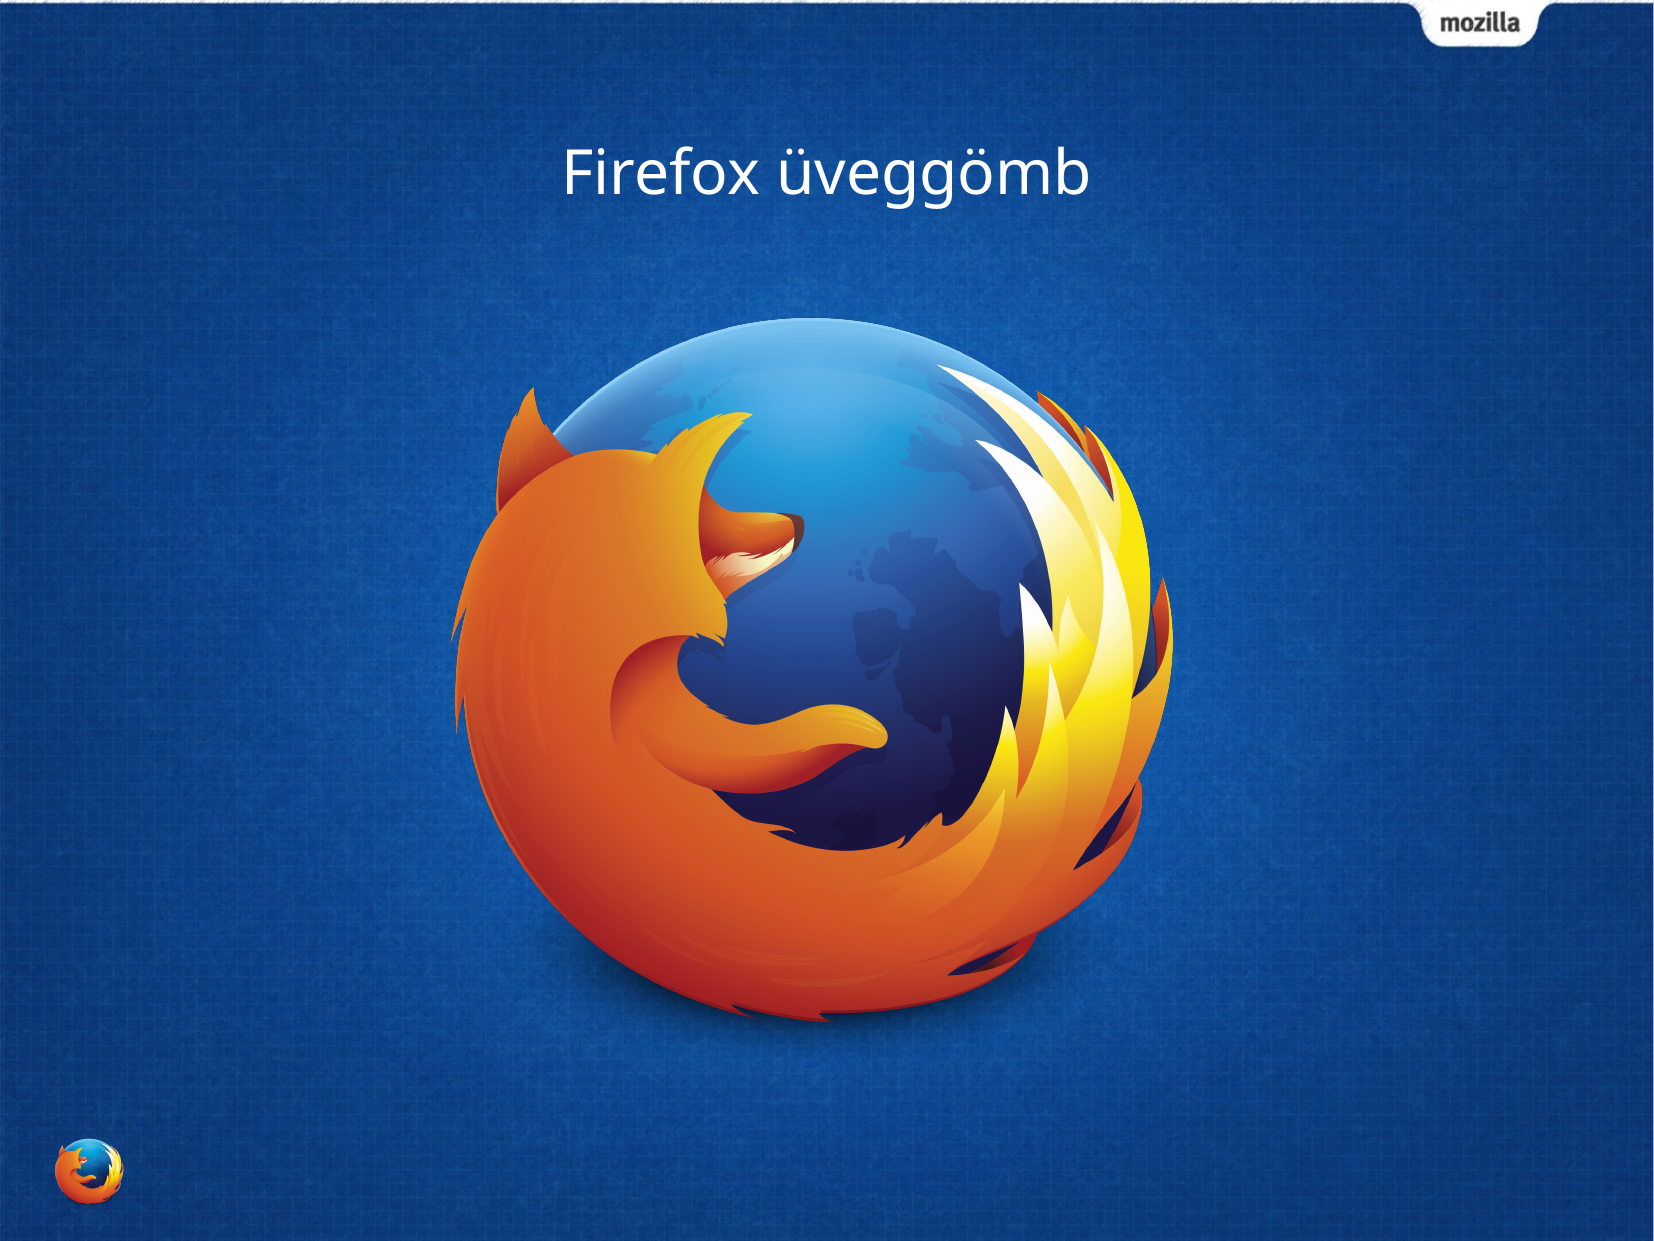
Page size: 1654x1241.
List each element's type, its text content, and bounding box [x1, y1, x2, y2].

picture [0, 0, 1654, 1241]
title Firefox üveggömb [82, 49, 1571, 257]
